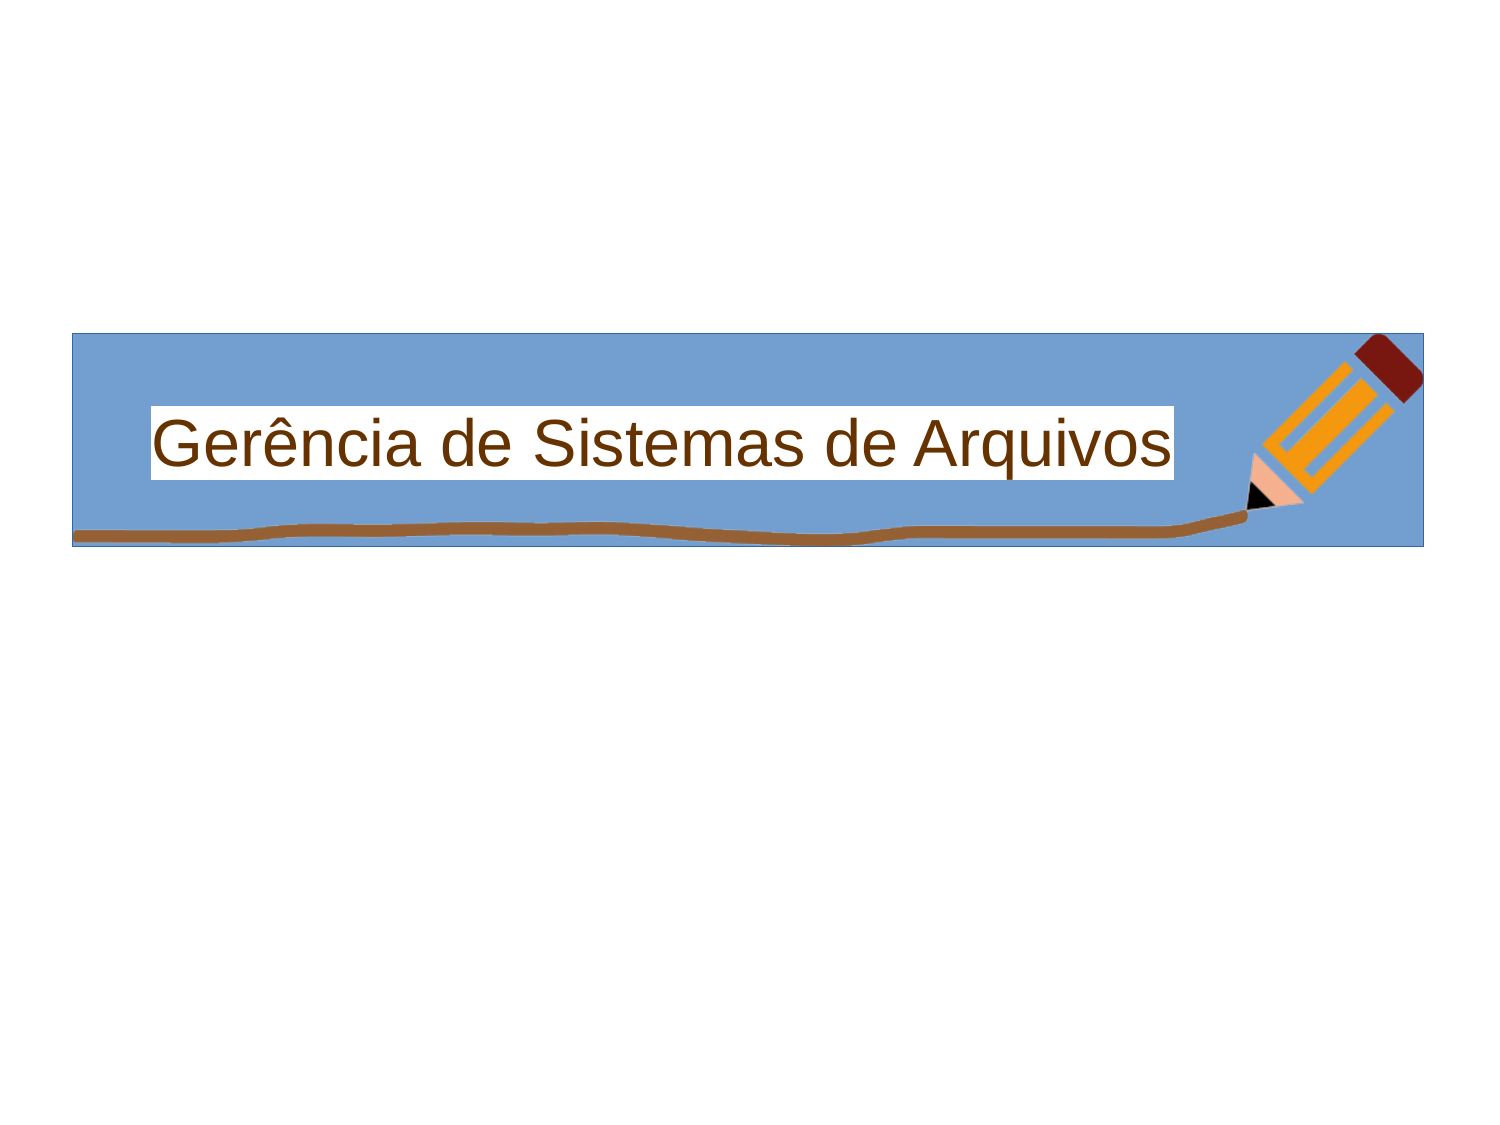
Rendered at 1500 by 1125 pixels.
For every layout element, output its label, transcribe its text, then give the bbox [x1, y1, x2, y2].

picture [73, 334, 1423, 546]
subtitle Gerência de Sistemas de Arquivos [75, 342, 1251, 544]
